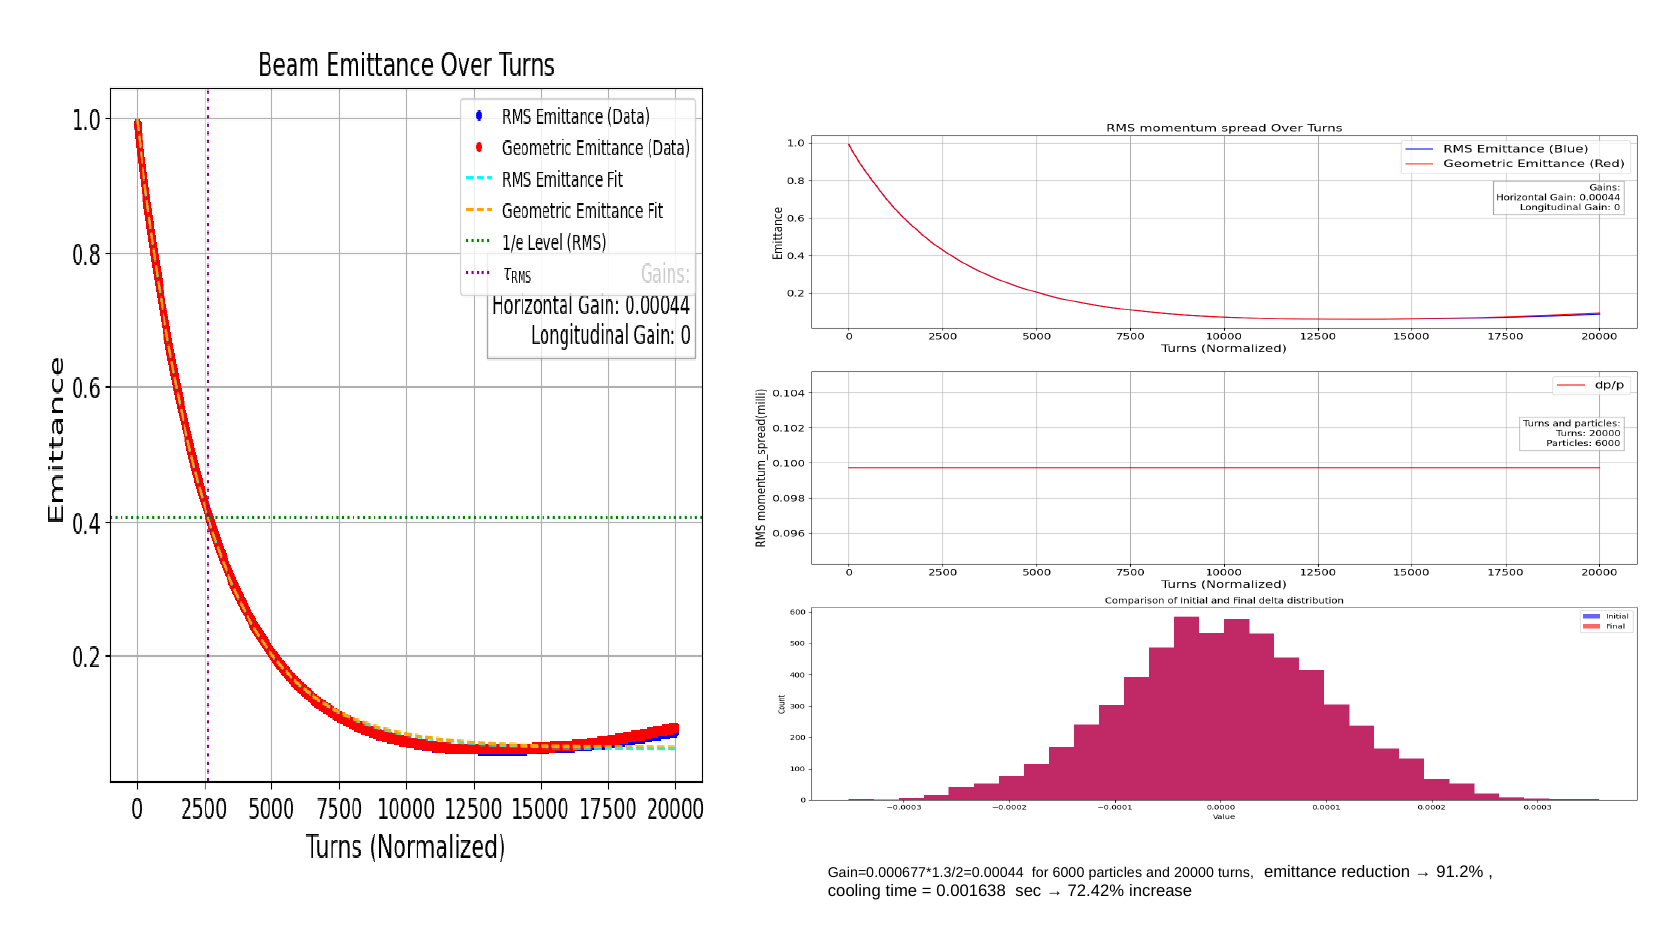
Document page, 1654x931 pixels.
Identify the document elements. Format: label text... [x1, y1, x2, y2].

list Gain=0.000677*1.3/2=0.00044 for 6000 particles and 20000 turns, emittance reduction → 91.2% , cooling time = 0.001638 sec → 72.42% increase [787, 862, 1538, 901]
picture [750, 119, 1642, 826]
picture [37, 37, 713, 878]
